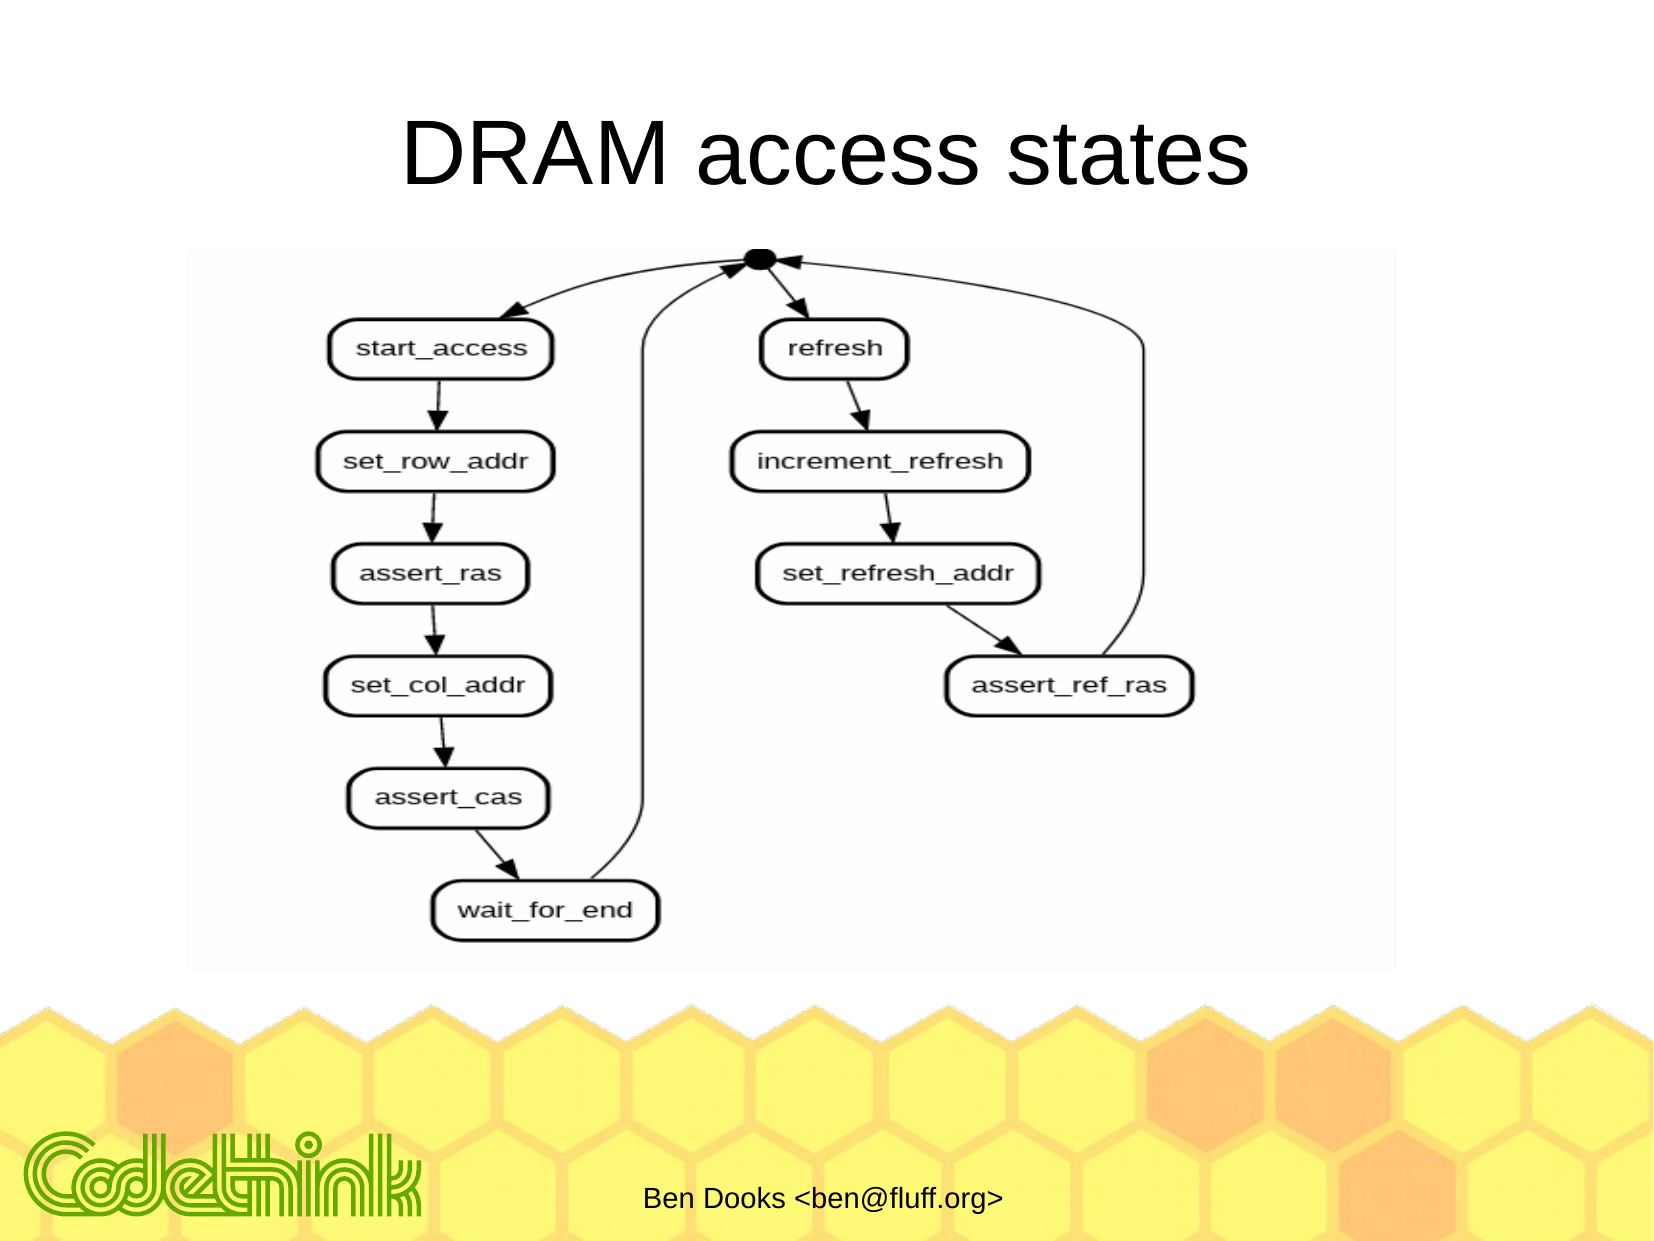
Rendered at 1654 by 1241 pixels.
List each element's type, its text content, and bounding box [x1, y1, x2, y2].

picture [0, 1001, 1654, 1241]
title DRAM access states [82, 49, 1571, 257]
picture [188, 249, 1396, 969]
